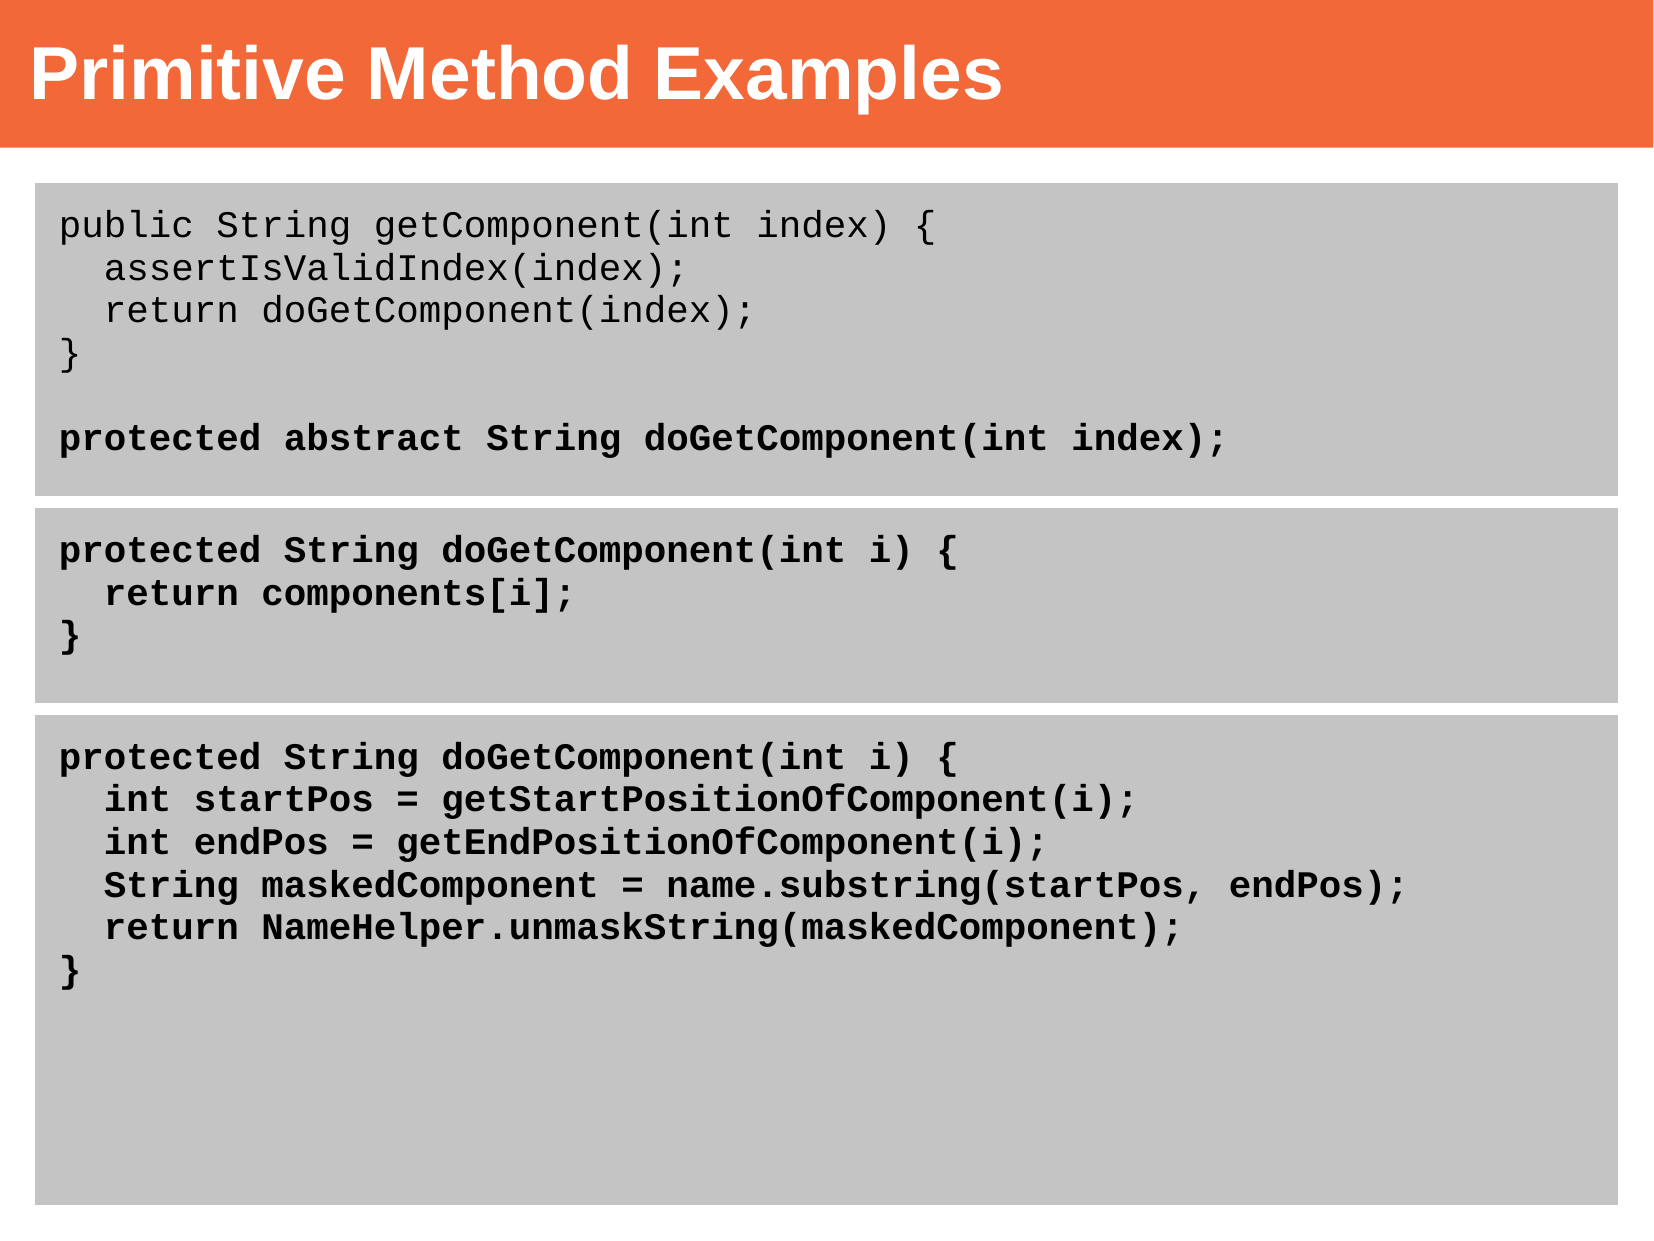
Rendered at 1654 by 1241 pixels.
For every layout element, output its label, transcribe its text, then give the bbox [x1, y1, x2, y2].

list public String getComponent(int index) { assertIsValidIndex(index); return doGetComponent(index); } protected abstract String doGetComponent(int index); [29, 177, 1625, 496]
title Primitive Method Examples [0, 0, 1654, 148]
list protected String doGetComponent(int i) { return components[i]; } [29, 501, 1625, 703]
list protected String doGetComponent(int i) { int startPos = getStartPositionOfComponent(i); int endPos = getEndPositionOfComponent(i); String maskedComponent = name.substring(startPos, endPos); return NameHelper.unmaskString(maskedComponent); } [29, 708, 1625, 1211]
